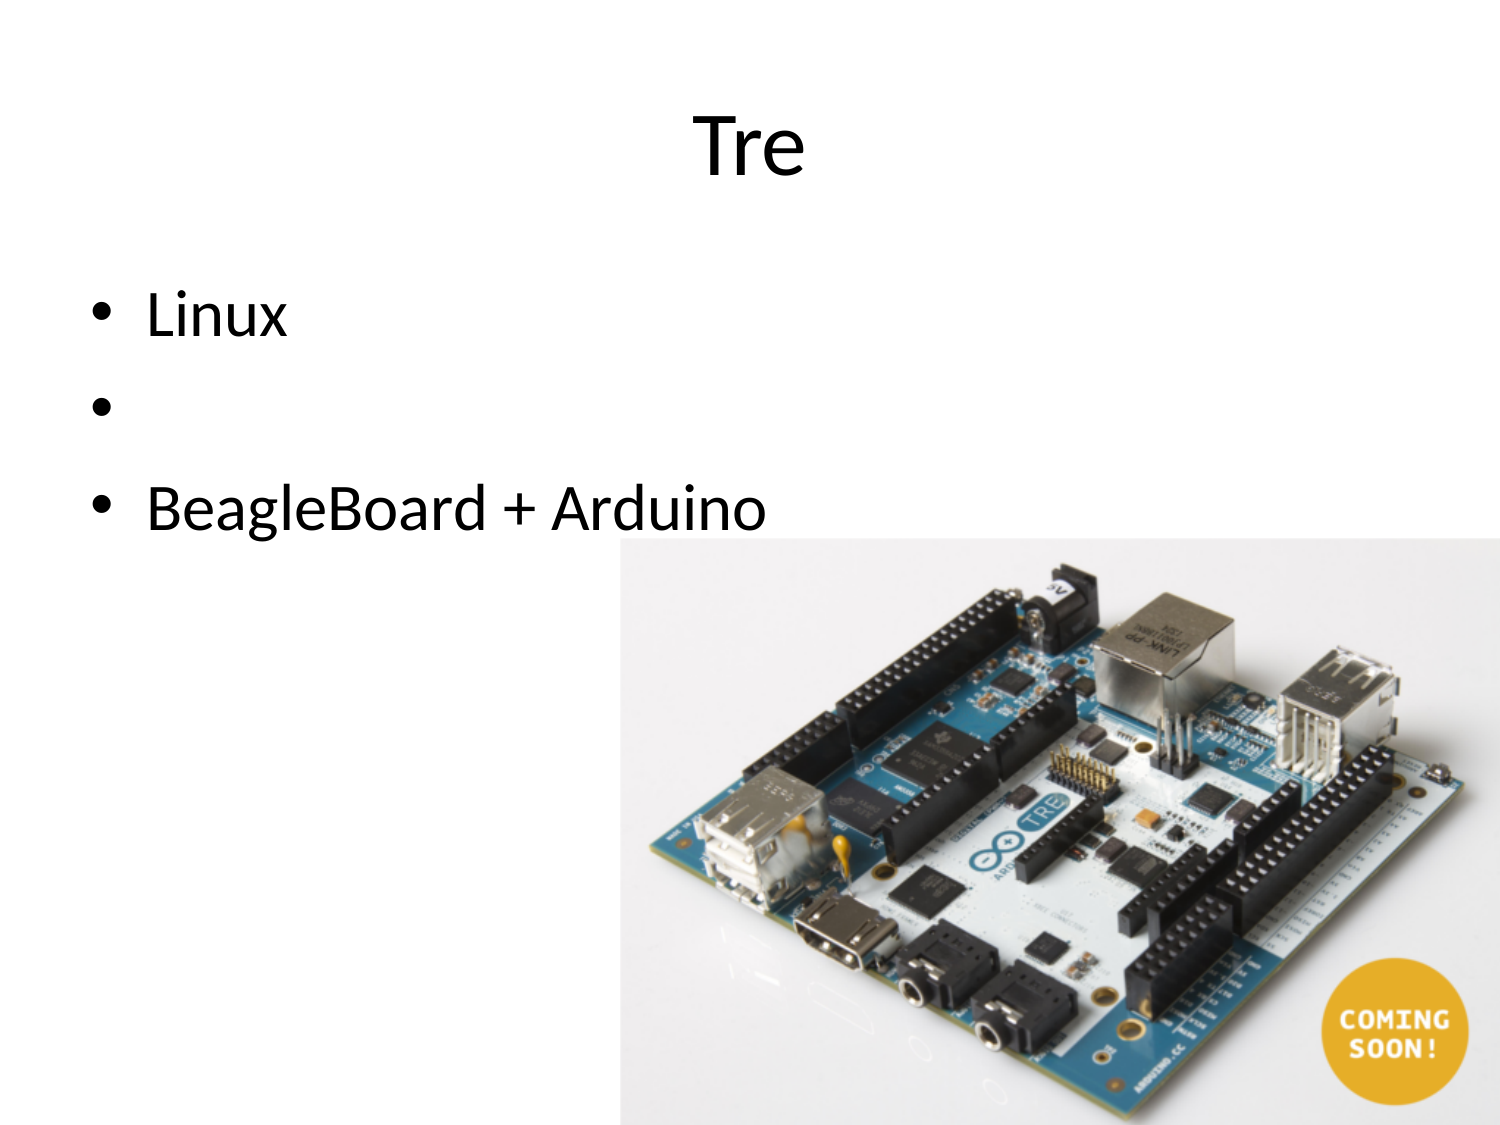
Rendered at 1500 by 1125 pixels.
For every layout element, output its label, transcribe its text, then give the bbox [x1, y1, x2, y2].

picture [620, 538, 1500, 1125]
title Tre [75, 45, 1426, 233]
list Linux BeagleBoard + Arduino [75, 262, 1426, 1005]
